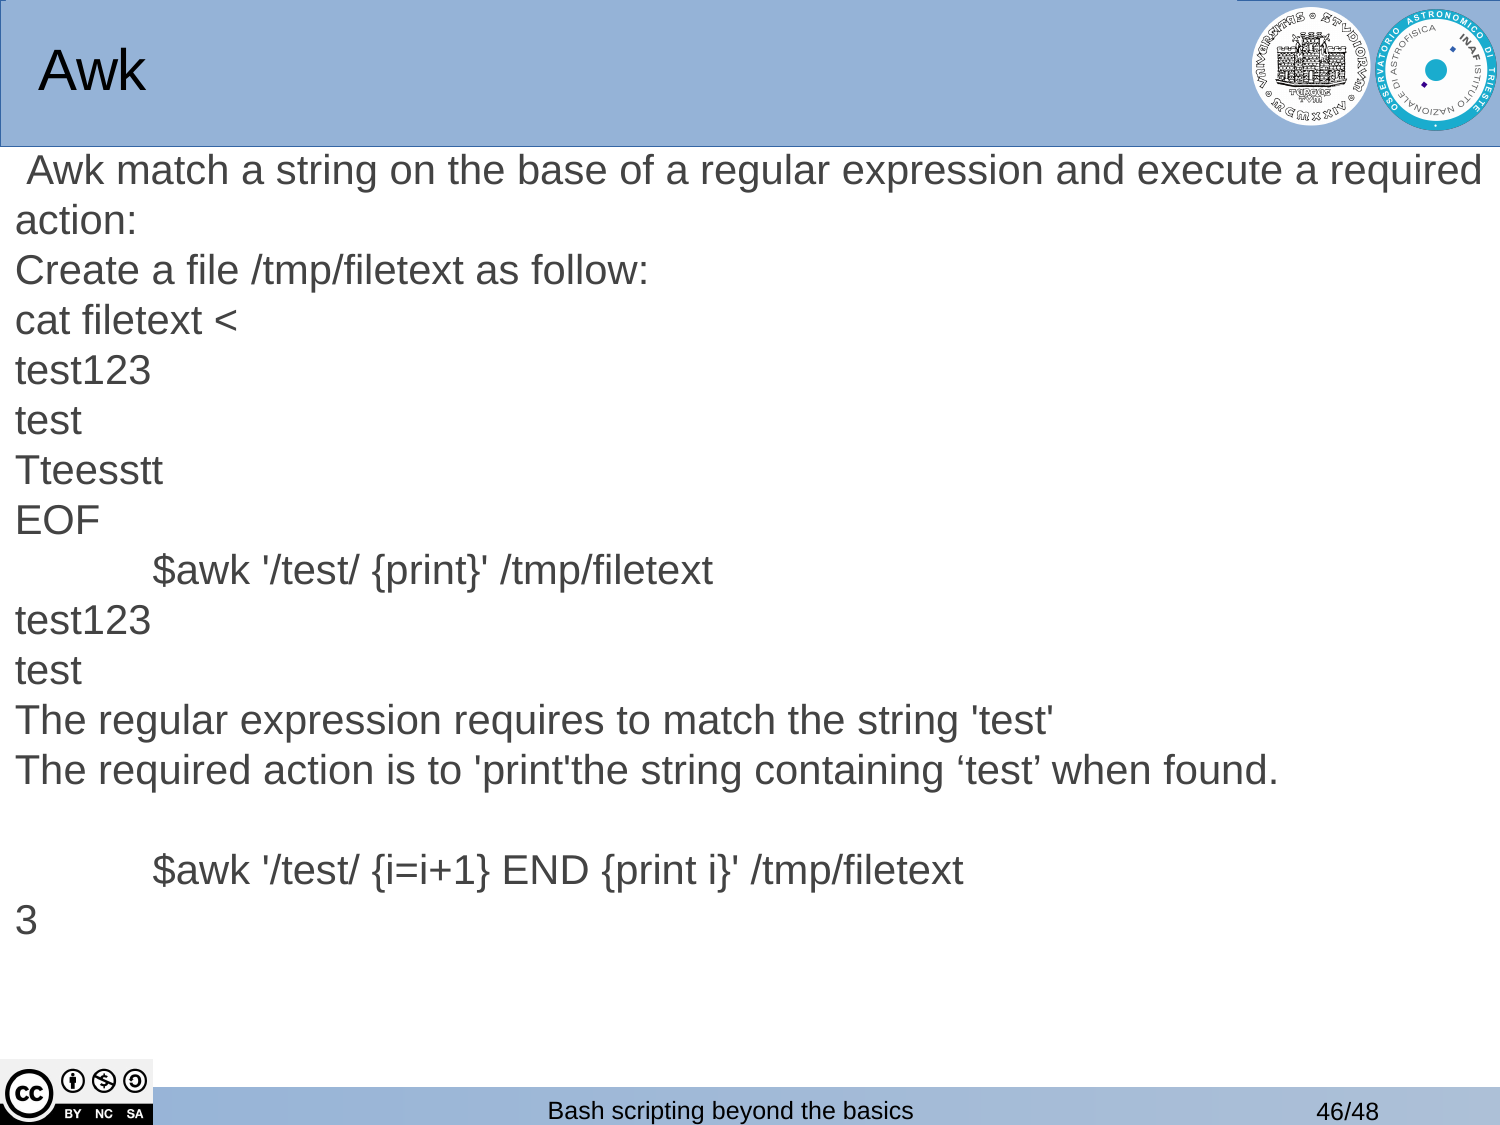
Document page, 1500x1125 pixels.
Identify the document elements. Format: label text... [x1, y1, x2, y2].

list Awk match a string on the base of a regular expression and execute a required action: Create a file /tmp/filetext as follow: cat filetext < test123 test Tteesstt EOF $awk '/test/ {print}' /tmp/filetext test123 test The regular expression requires to match the string 'test' The required action is to 'print'the string containing ‘test’ when found. $awk '/test/ {i=i+1} END {print i}' /tmp/filetext 3 [0, 134, 1500, 1081]
picture [0, 1081, 153, 1125]
text_box Awk [5, 0, 1238, 136]
picture [1252, 0, 1500, 134]
